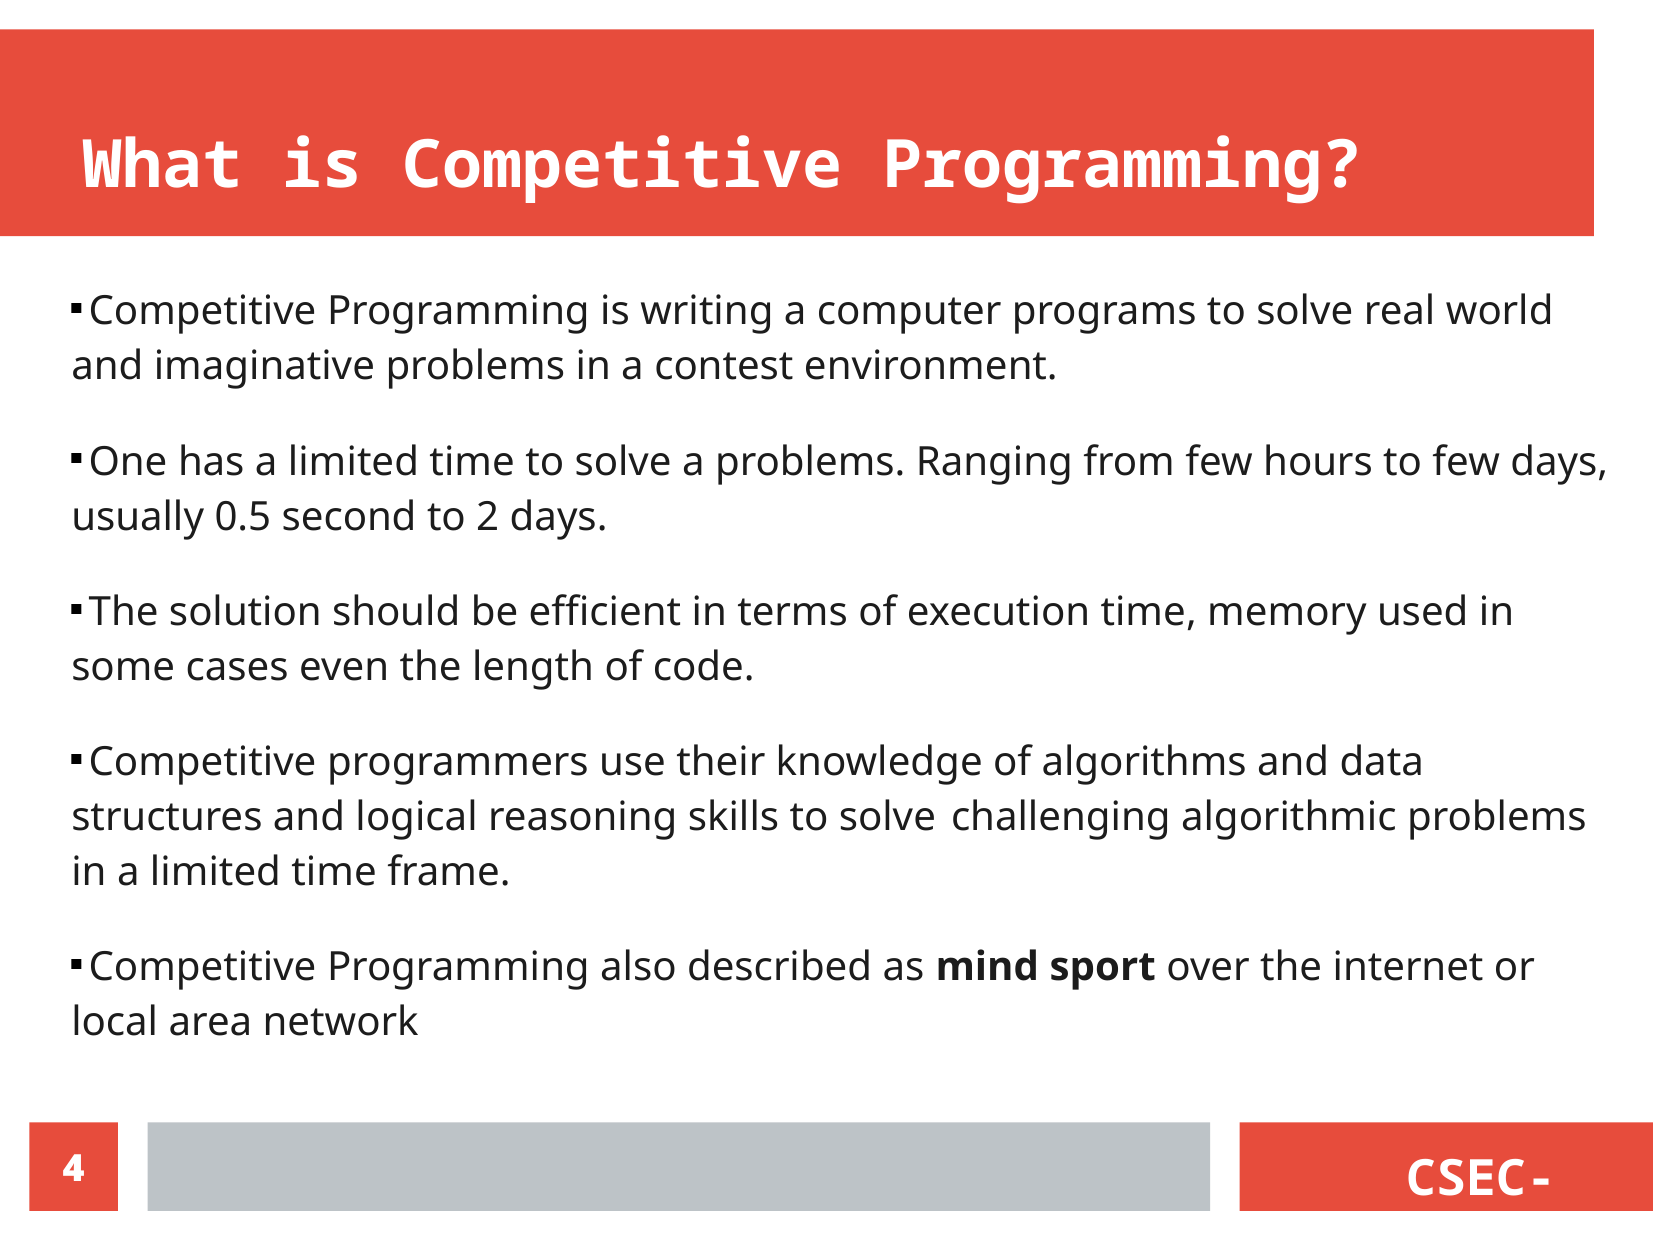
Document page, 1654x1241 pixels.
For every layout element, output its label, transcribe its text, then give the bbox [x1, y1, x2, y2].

list Competitive Programming is writing a computer programs to solve real world and imaginative problems in a contest environment. One has a limited time to solve a problems. Ranging from few hours to few days, usually 0.5 second to 2 days. The solution should be efficient in terms of execution time, memory used in some cases even the length of code. Competitive programmers use their knowledge of algorithms and data structures and logical reasoning skills to solve challenging algorithmic problems in a limited time frame. Competitive Programming also described as mind sport over the internet or local area network [71, 281, 1613, 1050]
text_box CSEC-ASTU [1391, 1134, 1653, 1241]
title What is Competitive Programming? [58, 58, 1594, 207]
